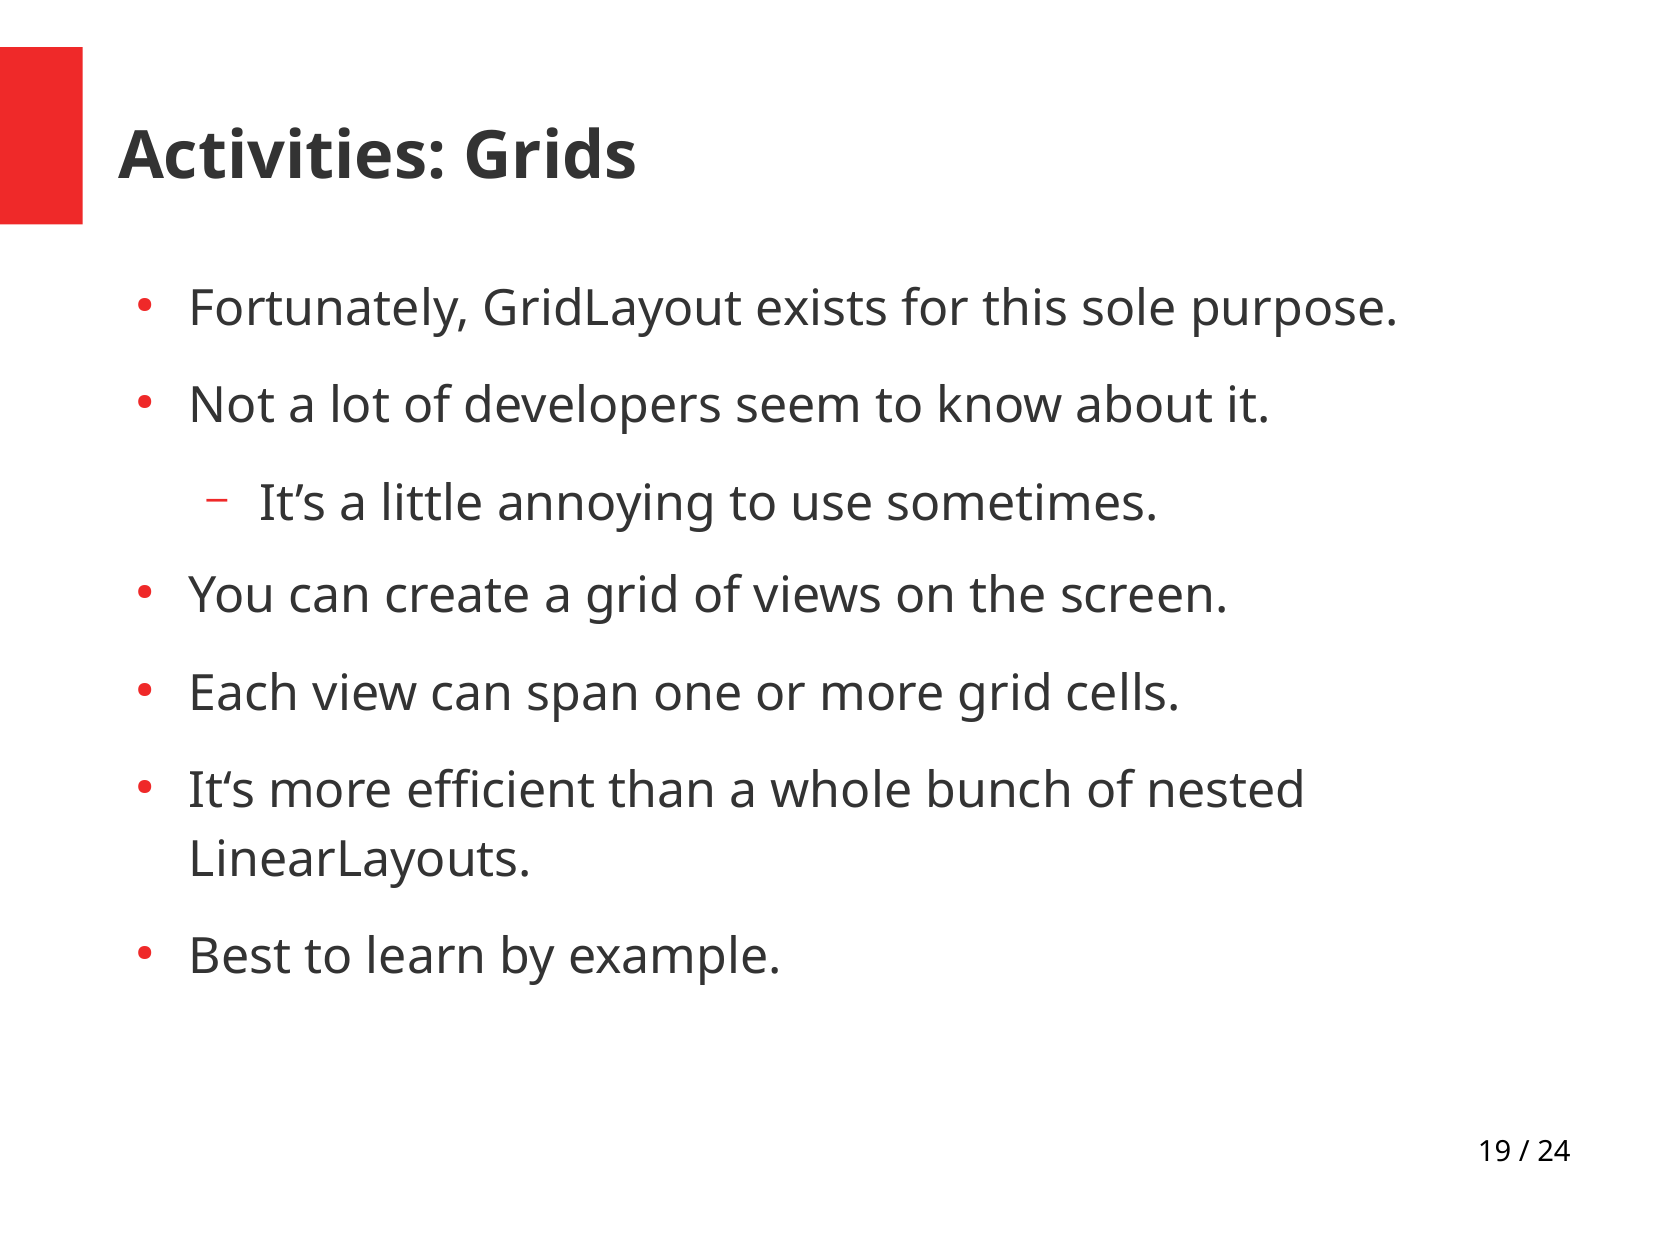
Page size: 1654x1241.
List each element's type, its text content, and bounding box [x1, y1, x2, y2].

title Activities: Grids [118, 49, 1571, 257]
list Fortunately, GridLayout exists for this sole purpose. Not a lot of developers seem to know about it. It’s a little annoying to use sometimes. You can create a grid of views on the screen. Each view can span one or more grid cells. It‘s more efficient than a whole bunch of nested LinearLayouts. Best to learn by example. [118, 271, 1536, 991]
